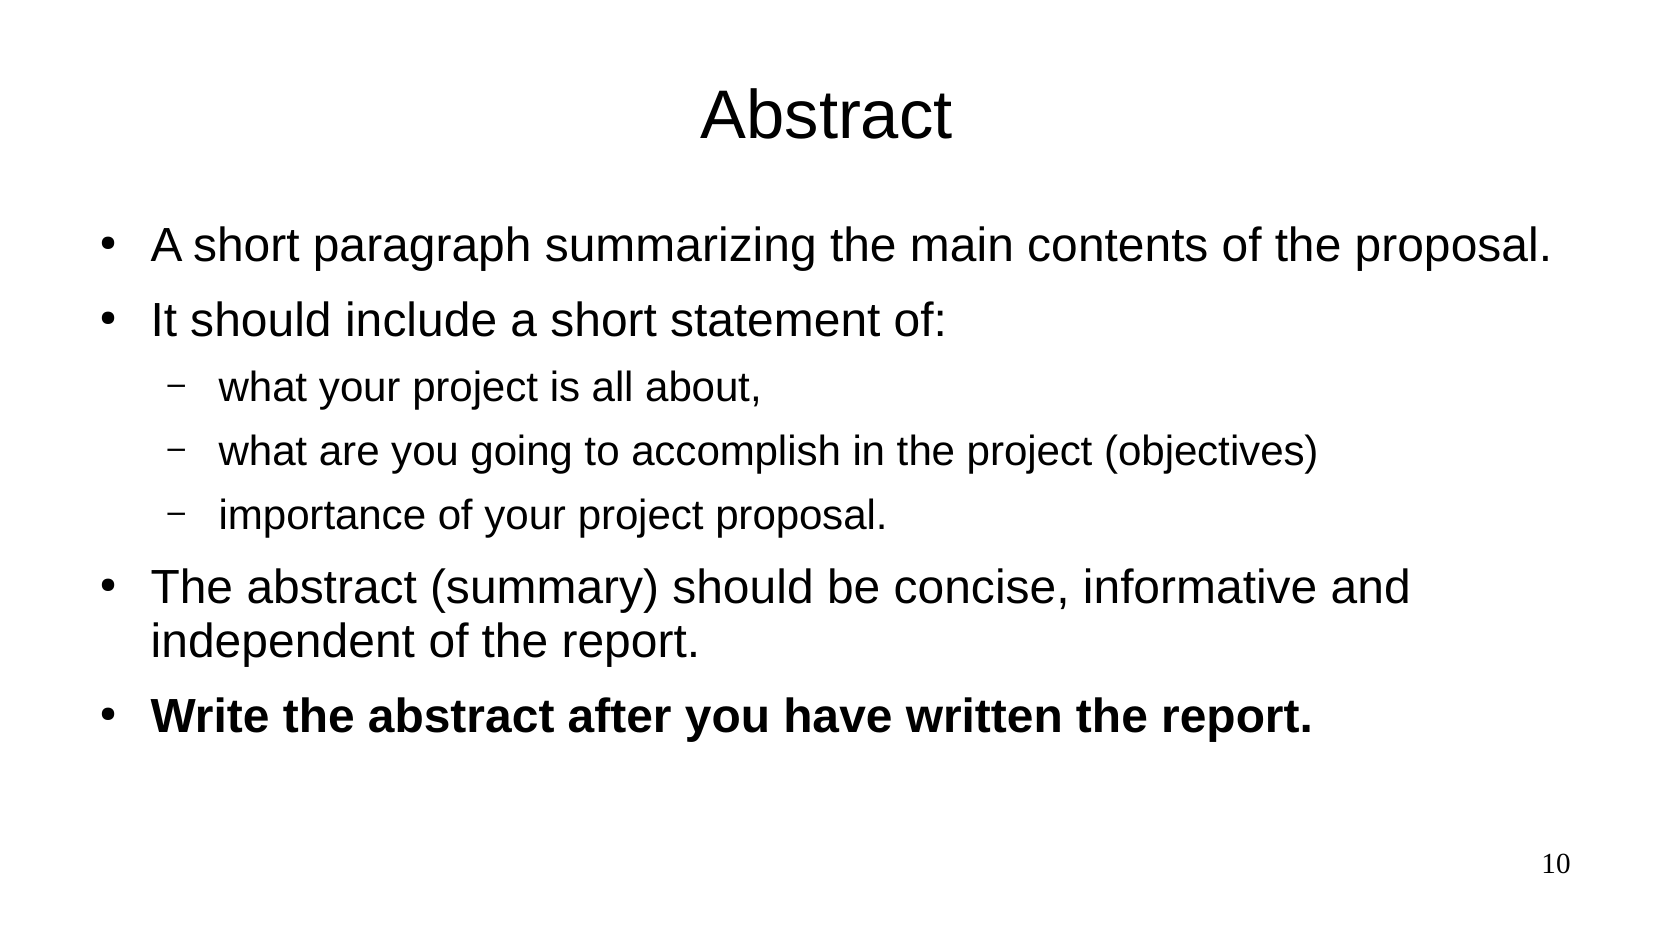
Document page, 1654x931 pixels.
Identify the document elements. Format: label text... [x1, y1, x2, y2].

title Abstract [82, 37, 1571, 193]
list A short paragraph summarizing the main contents of the proposal. It should include a short statement of: what your project is all about, what are you going to accomplish in the project (objectives) importance of your project proposal. The abstract (summary) should be concise, informative and independent of the report. Write the abstract after you have written the report. [82, 217, 1571, 758]
